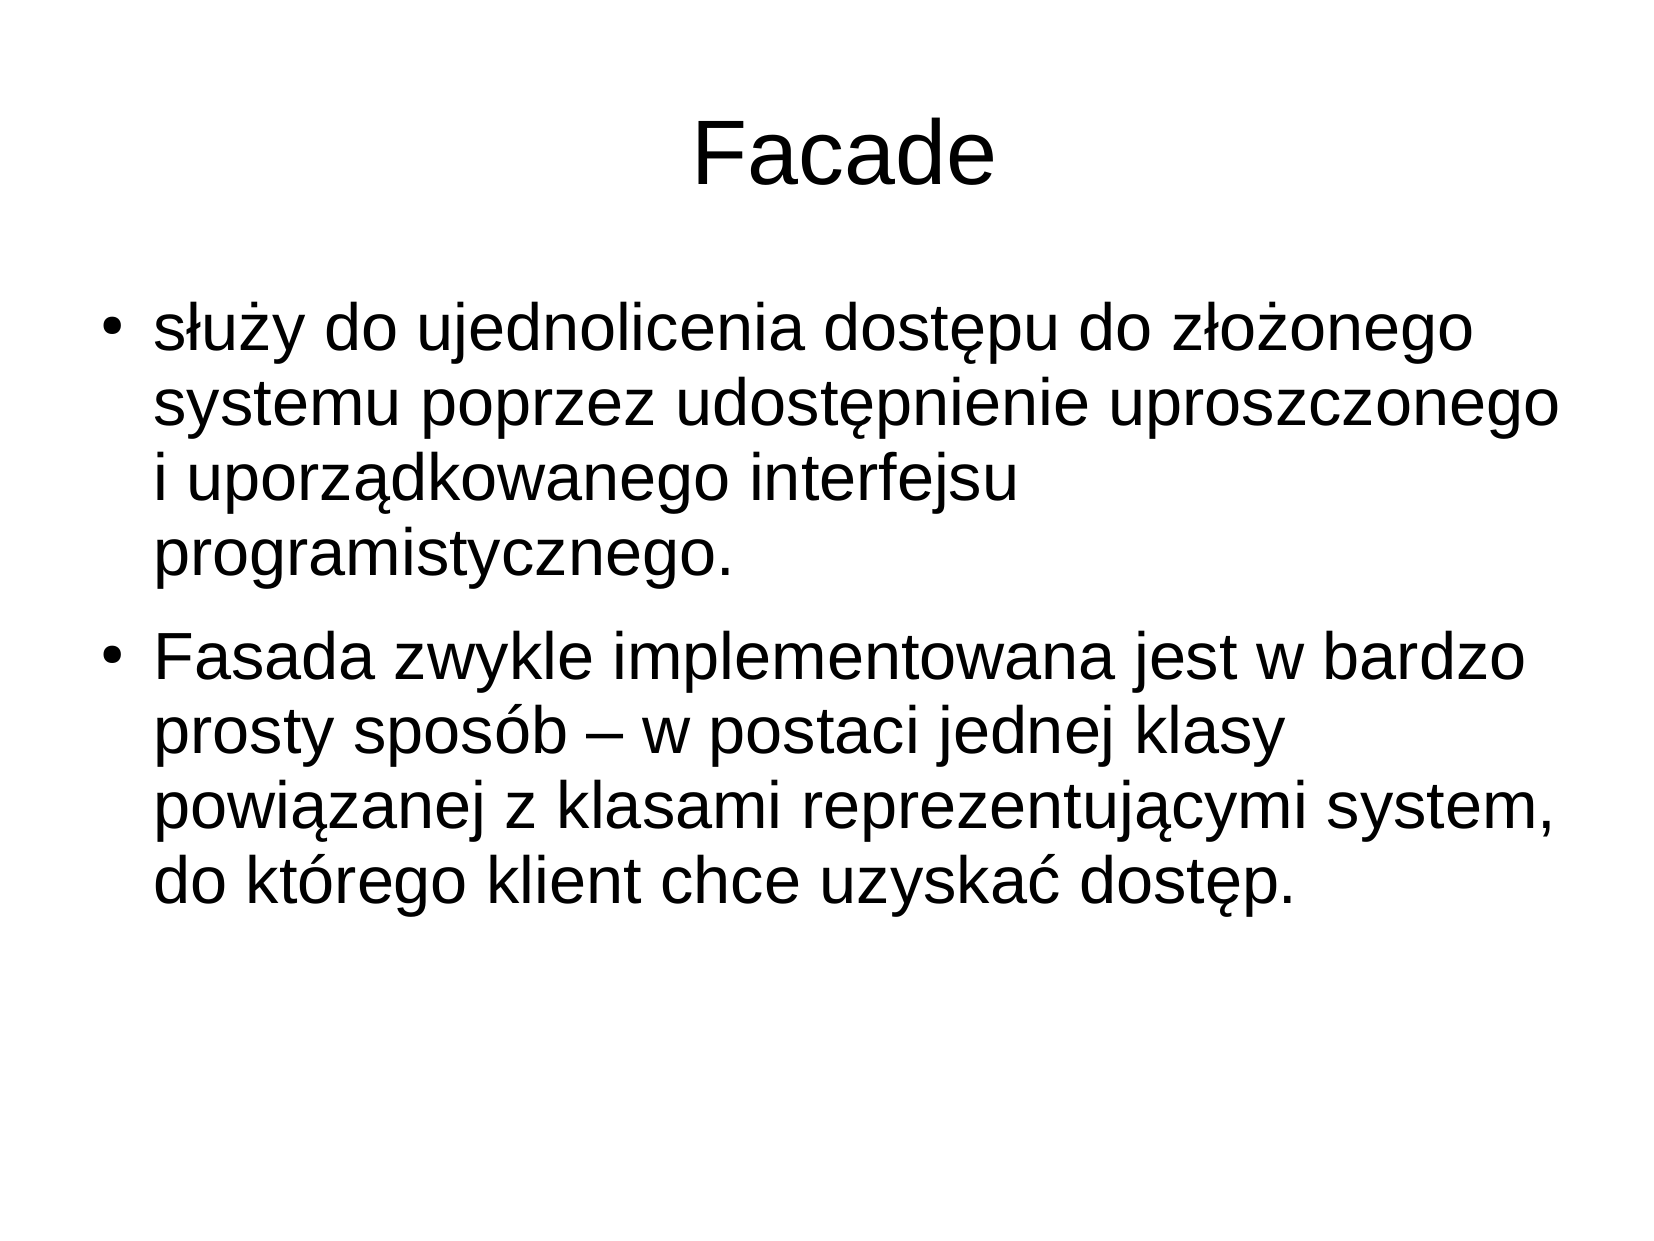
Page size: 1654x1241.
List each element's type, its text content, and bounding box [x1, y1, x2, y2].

title Facade [82, 49, 1571, 257]
list służy do ujednolicenia dostępu do złożonego systemu poprzez udostępnienie uproszczonego i uporządkowanego interfejsu programistycznego. Fasada zwykle implementowana jest w bardzo prosty sposób – w postaci jednej klasy powiązanej z klasami reprezentującymi system, do którego klient chce uzyskać dostęp. [82, 290, 1571, 1010]
